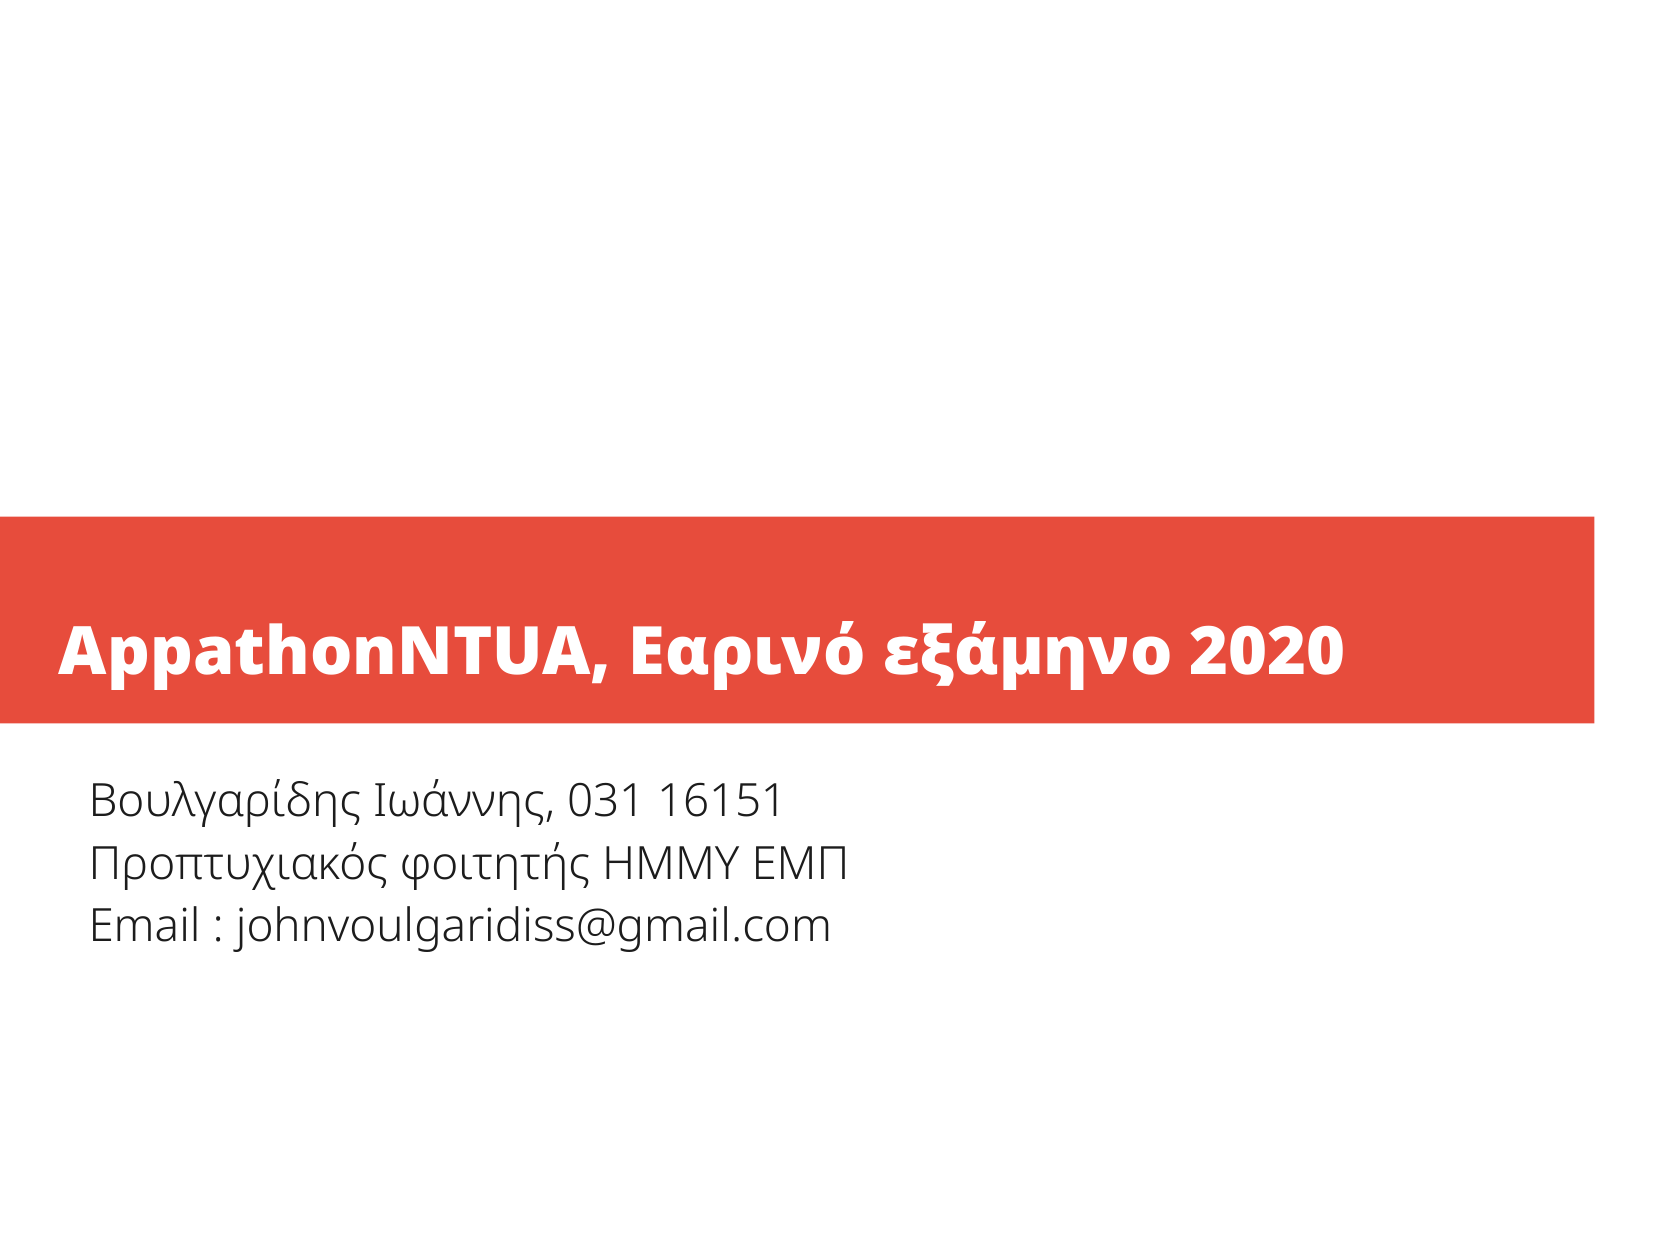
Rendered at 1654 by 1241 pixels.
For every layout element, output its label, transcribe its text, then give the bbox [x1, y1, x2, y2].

subtitle Βουλγαρίδης Ιωάννης, 031 16151 Προπτυχιακός φοιτητής ΗΜΜΥ ΕΜΠ Email : johnvoulgaridiss@gmail.com [88, 767, 1595, 1182]
title AppathonNTUA, Εαρινό εξάμηνο 2020 [59, 546, 1595, 694]
